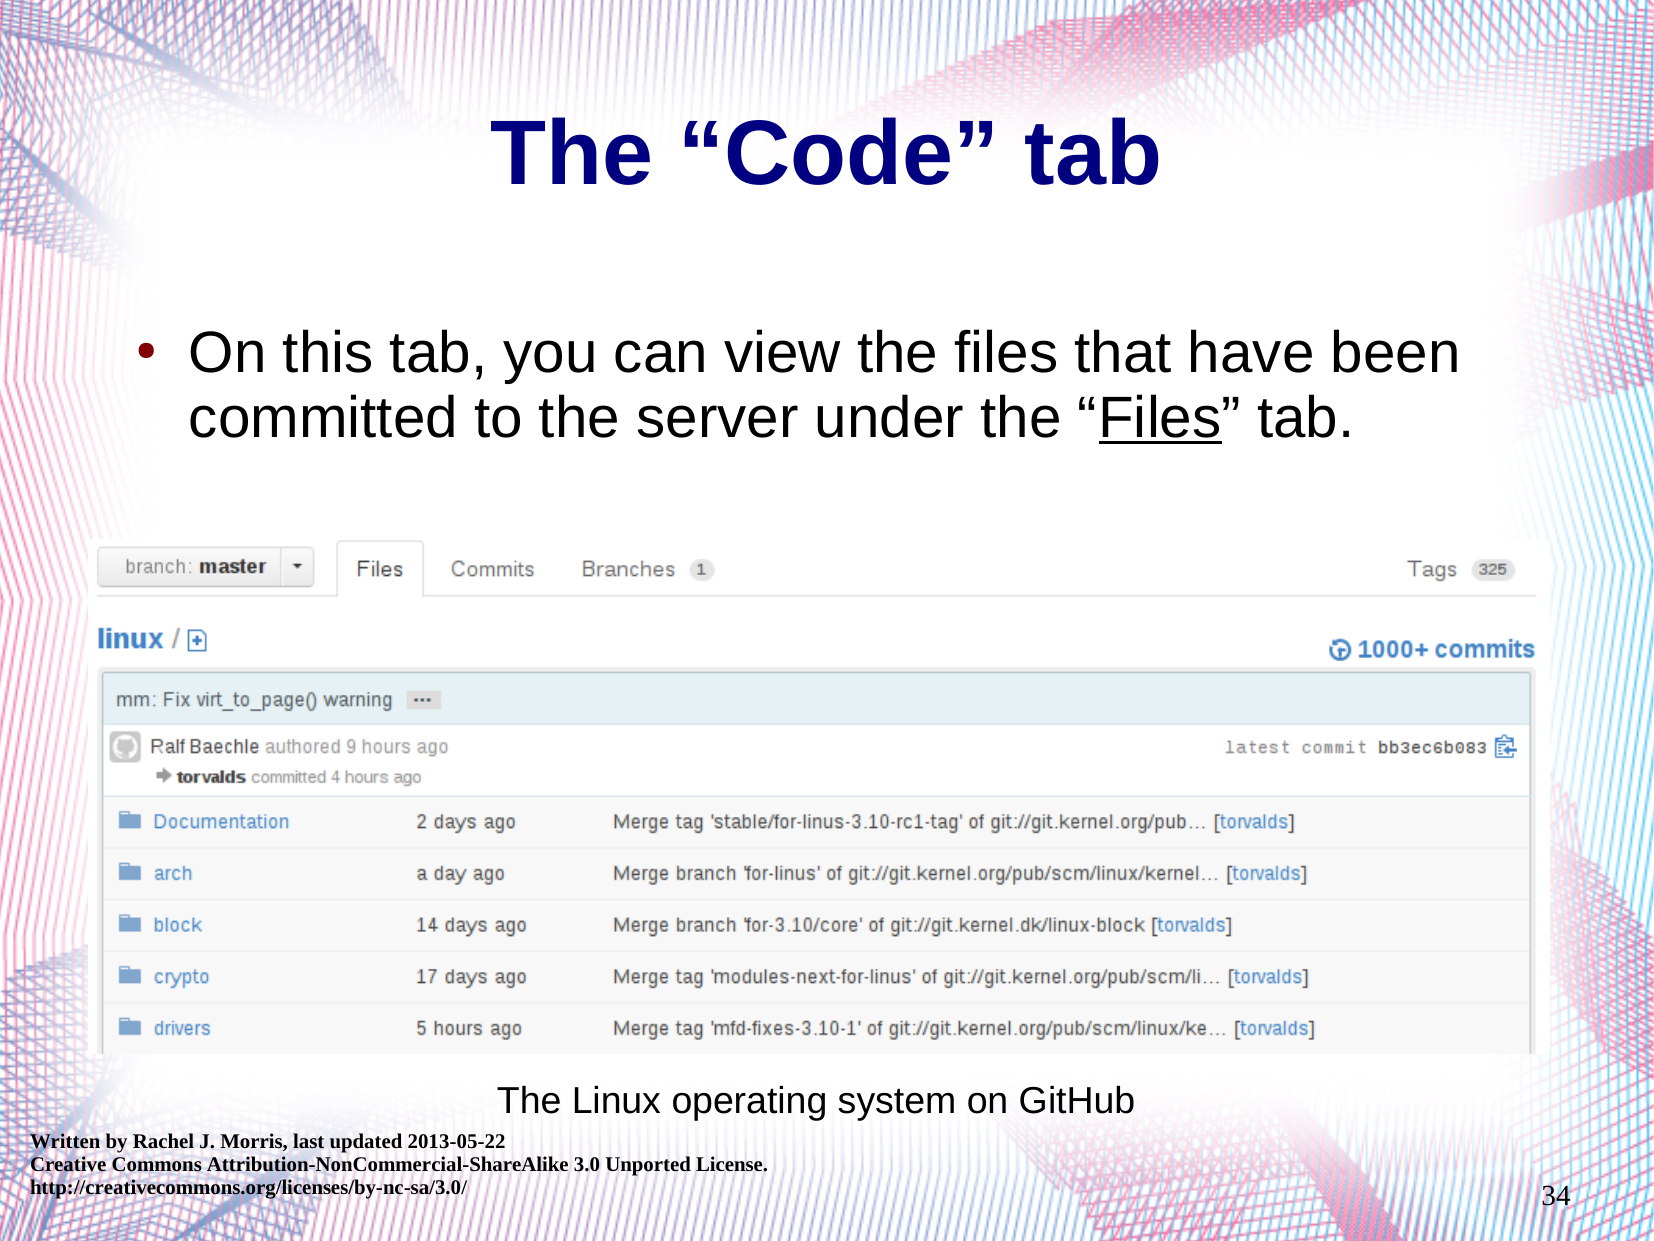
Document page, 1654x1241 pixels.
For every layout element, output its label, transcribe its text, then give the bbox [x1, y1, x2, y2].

picture [0, 0, 1654, 1241]
title The “Code” tab [82, 49, 1571, 257]
text_box The Linux operating system on GitHub [96, 1072, 1536, 1129]
list On this tab, you can view the files that have been committed to the server under the “Files” tab. [118, 319, 1495, 539]
